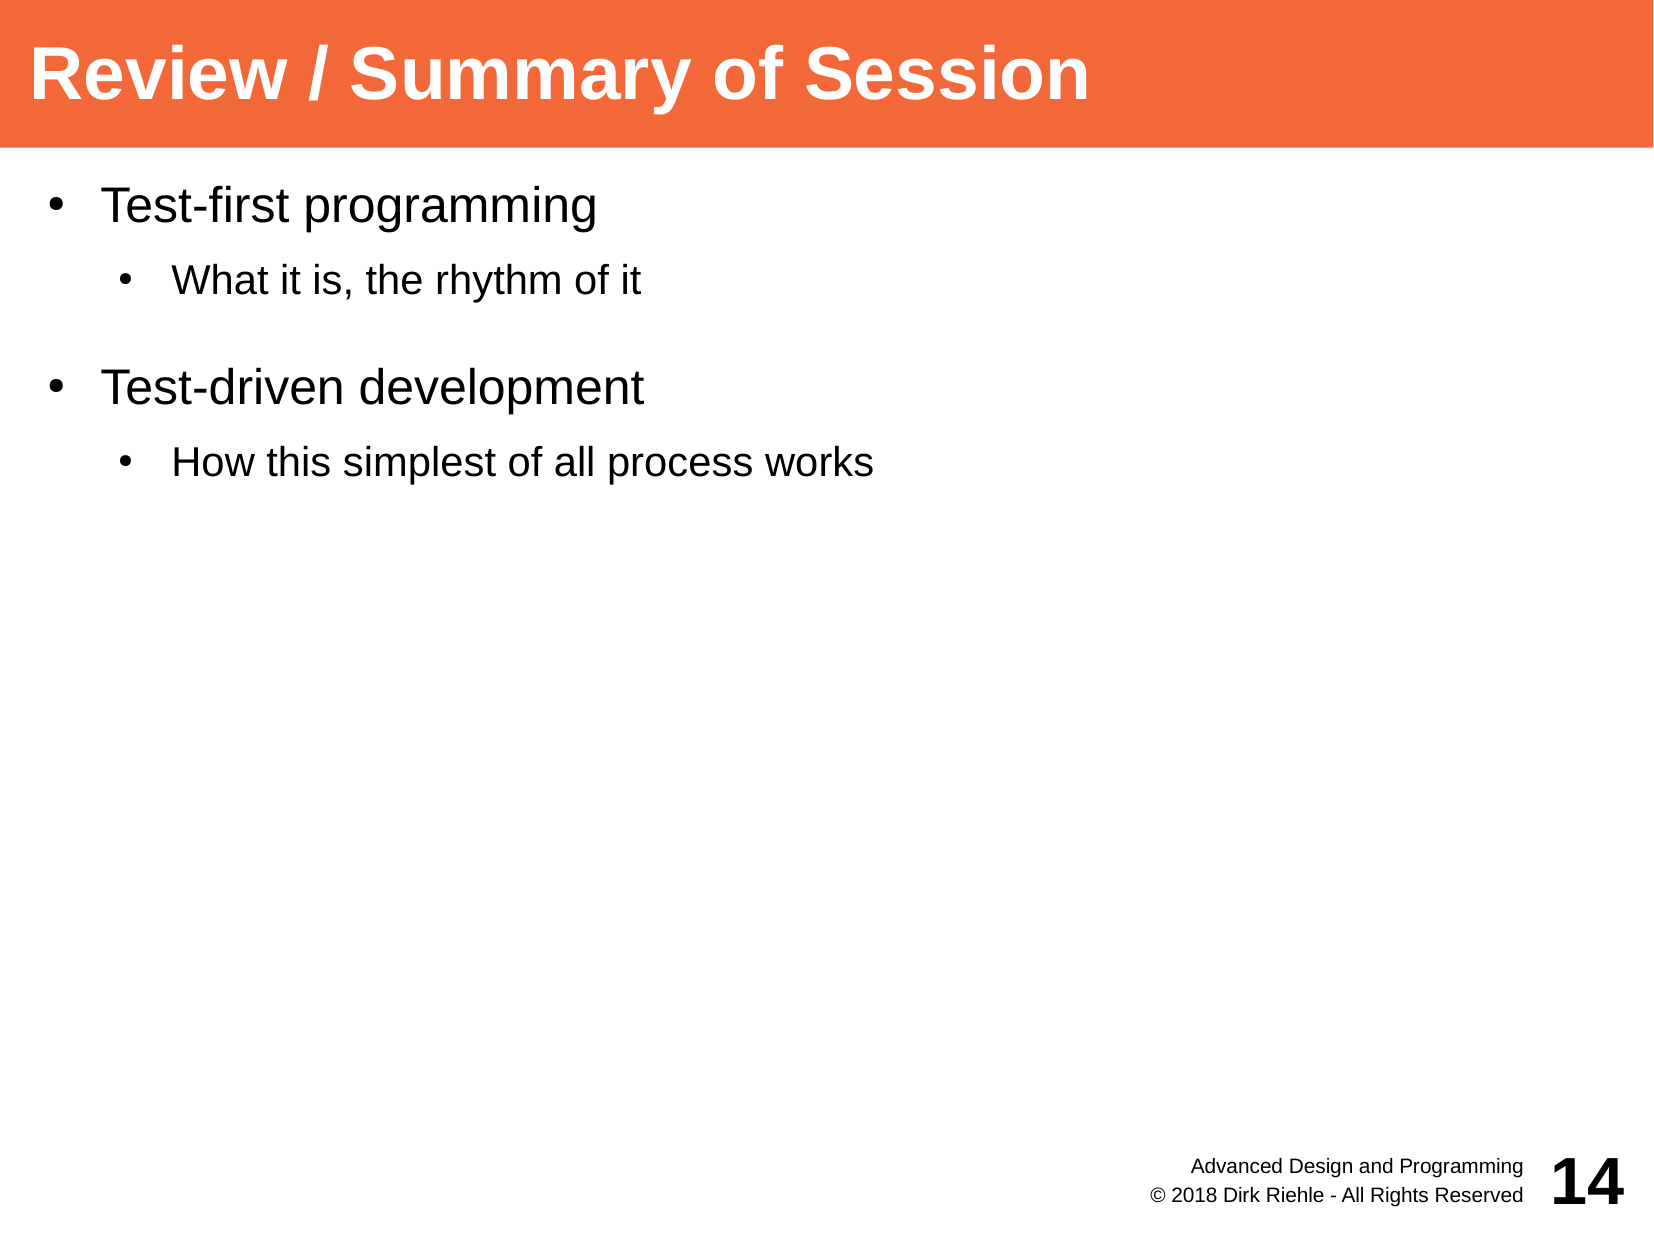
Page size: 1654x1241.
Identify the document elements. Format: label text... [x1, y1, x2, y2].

title Review / Summary of Session [0, 0, 1654, 148]
list Test-first programming What it is, the rhythm of it Test-driven development How this simplest of all process works [29, 177, 1625, 1063]
